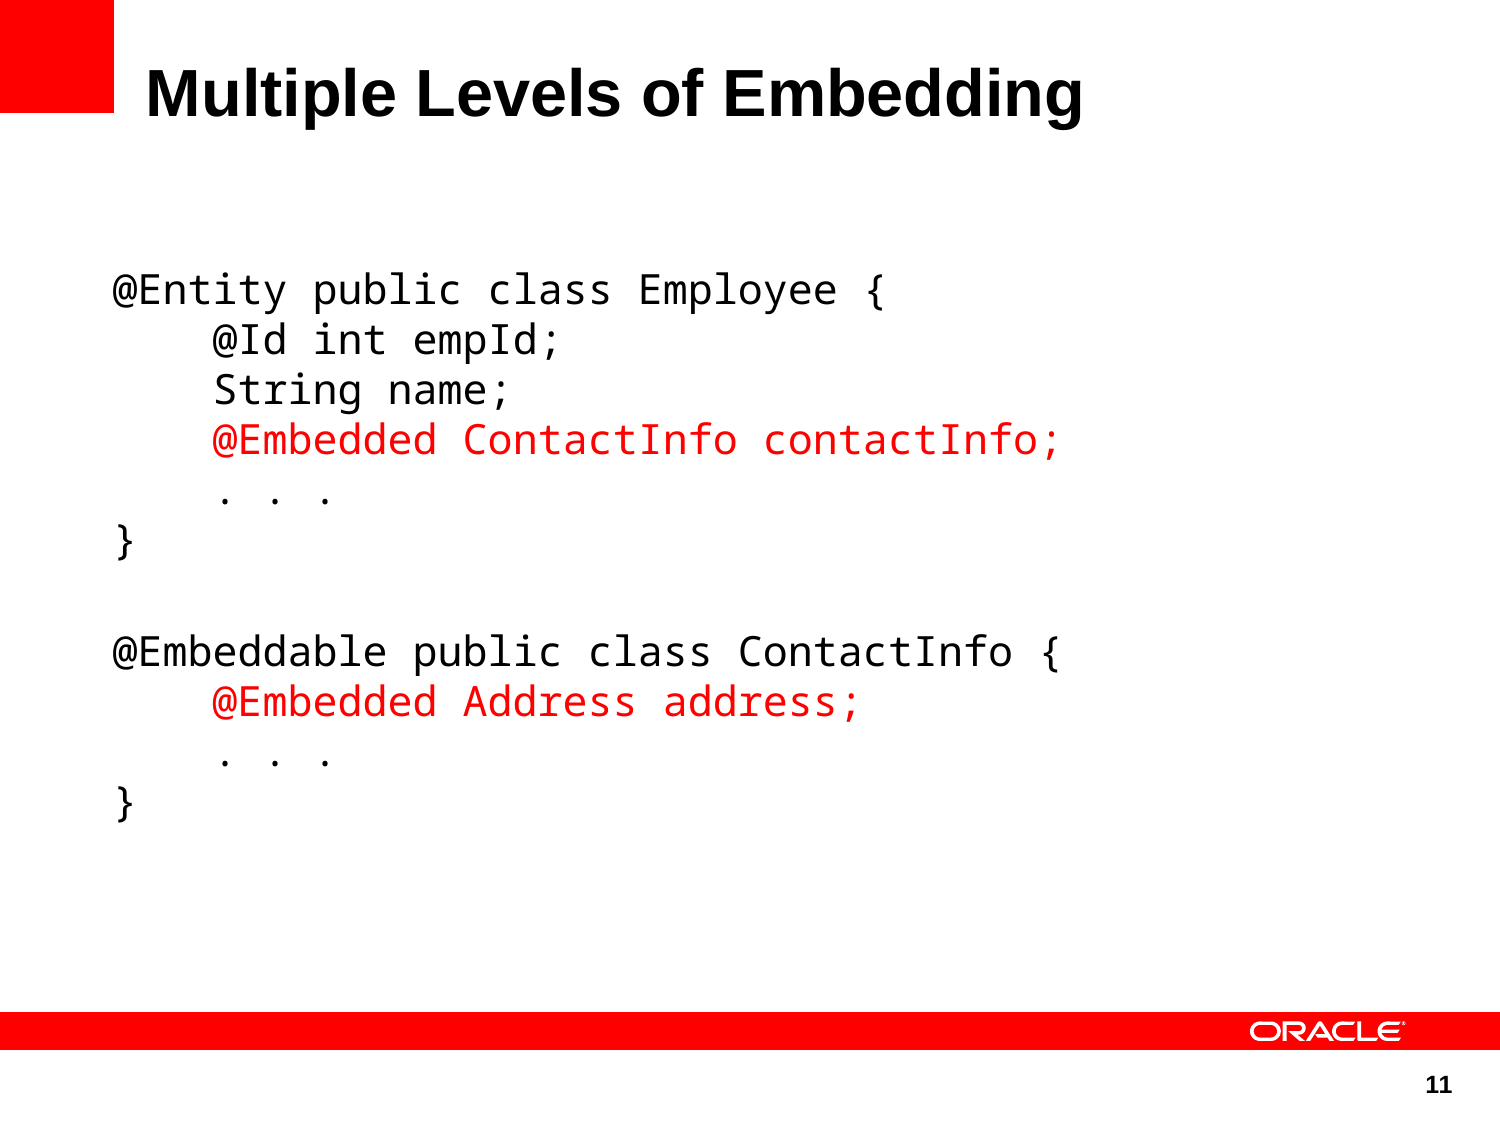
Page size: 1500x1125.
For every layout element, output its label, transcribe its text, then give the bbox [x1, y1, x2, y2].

picture [0, 1012, 1500, 1050]
title Multiple Levels of Embedding [145, 49, 1390, 190]
list @Entity public class Employee { @Id int empId; String name; @Embedded ContactInfo contactInfo; . . . } @Embeddable public class ContactInfo { @Embedded Address address; . . . } [112, 262, 1349, 961]
picture [0, 0, 114, 113]
